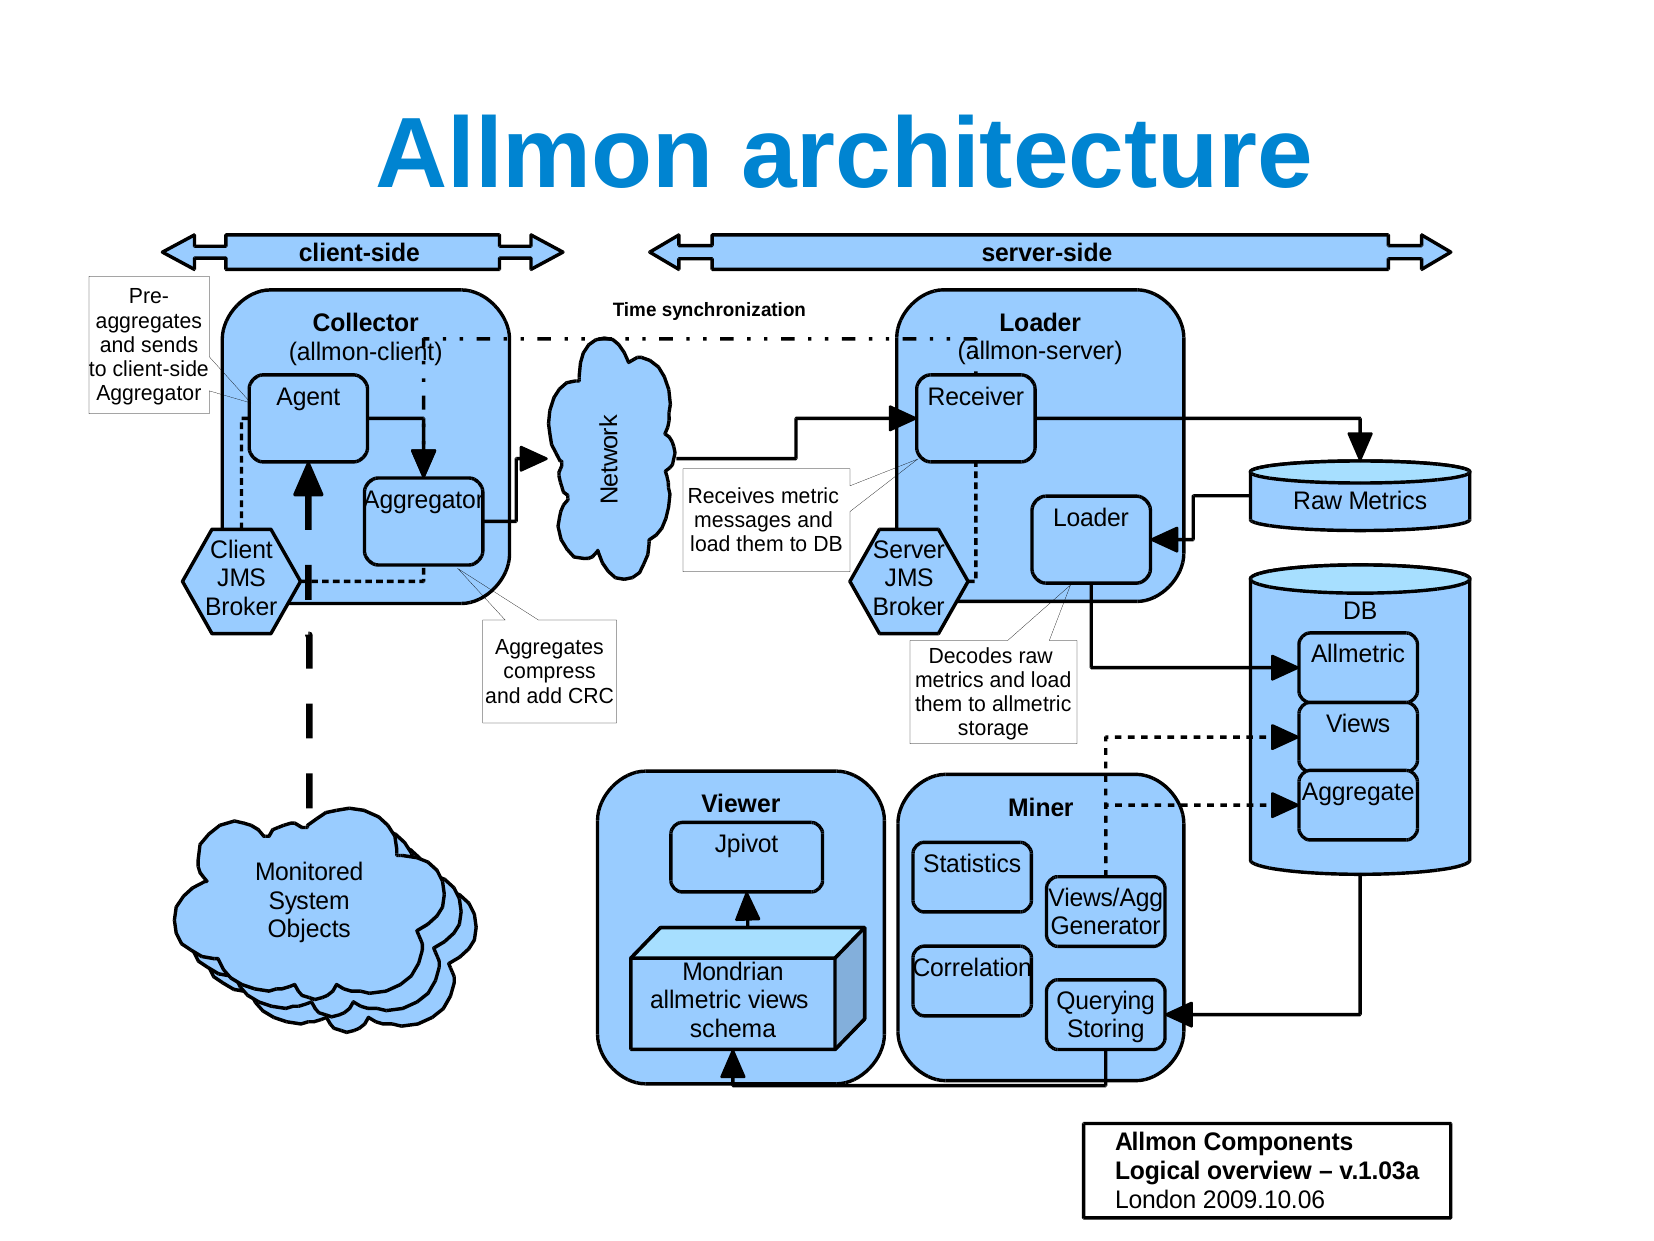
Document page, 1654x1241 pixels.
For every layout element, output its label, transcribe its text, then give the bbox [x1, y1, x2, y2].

title Allmon architecture [82, 49, 1571, 212]
chart [0, 212, 1625, 1241]
